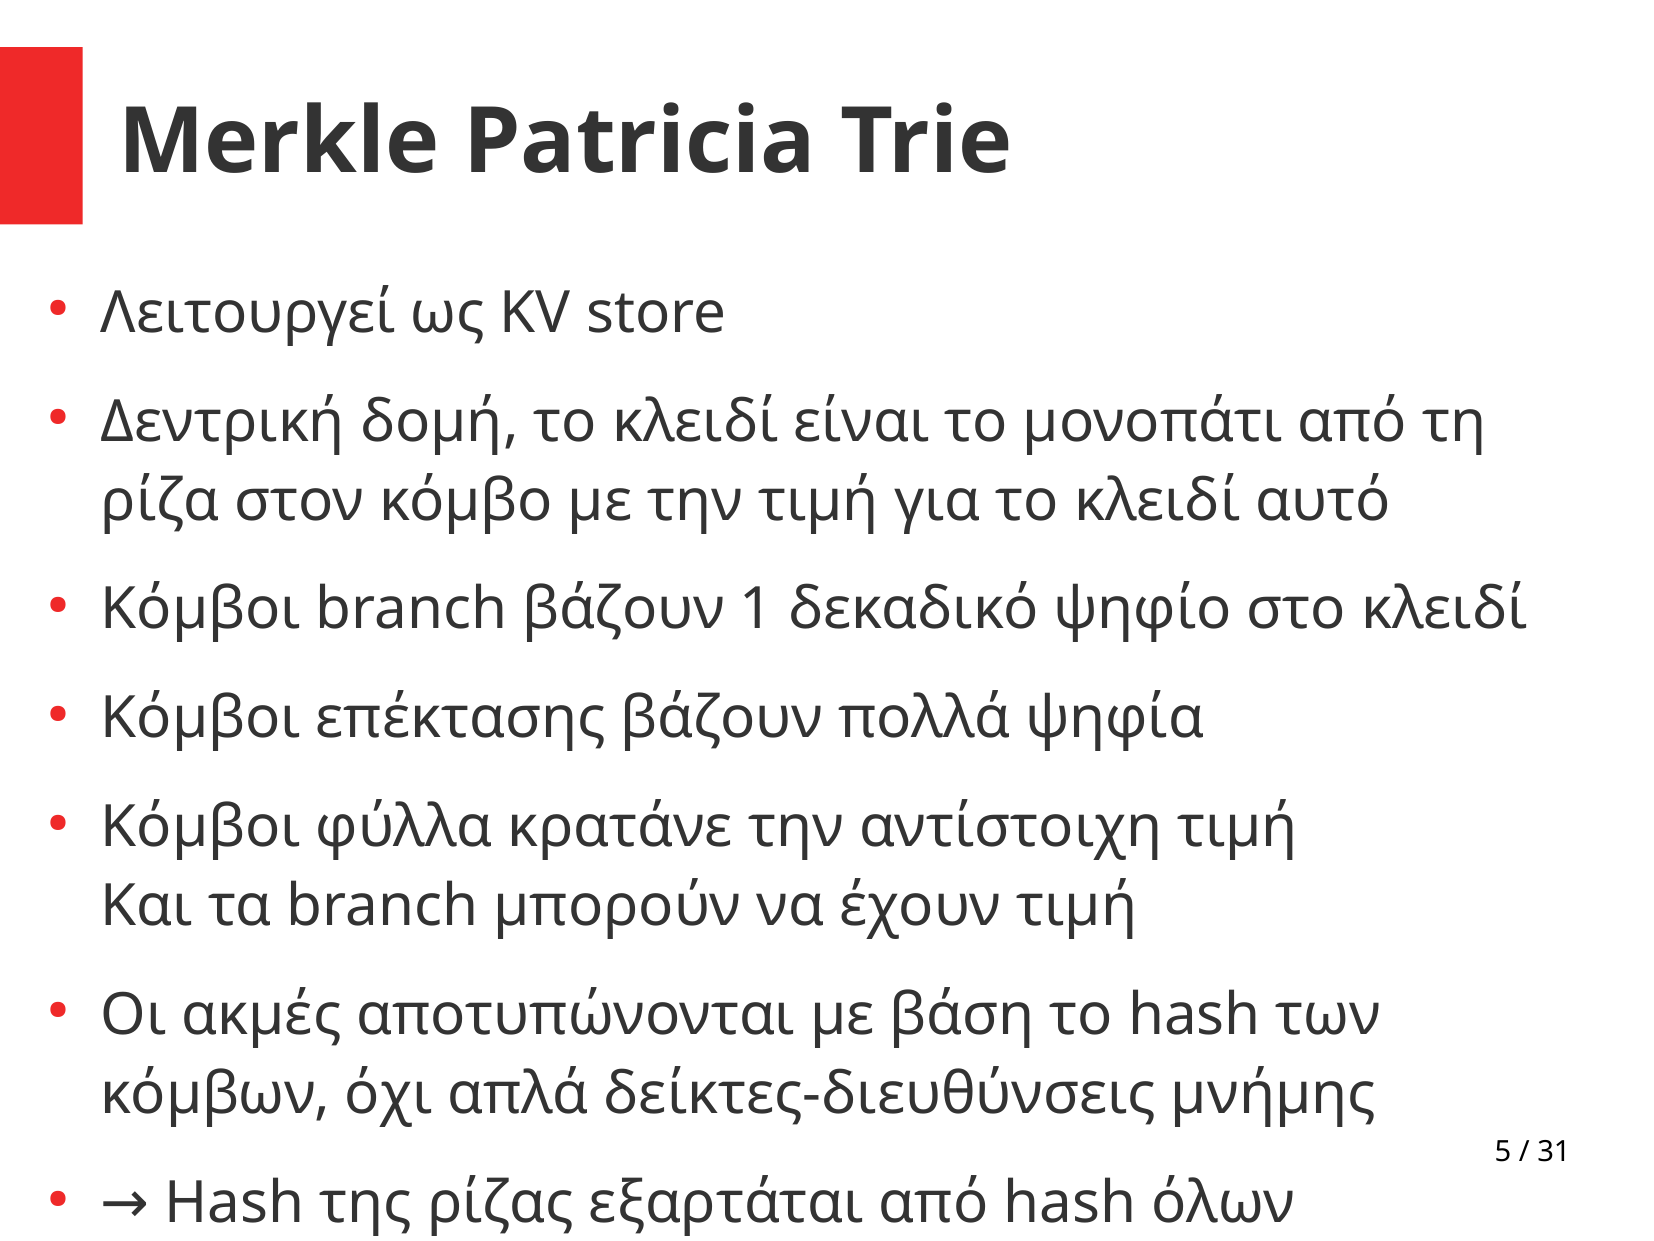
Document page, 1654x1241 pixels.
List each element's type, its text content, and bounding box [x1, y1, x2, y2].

list Λειτουργεί ως KV store Δεντρική δομή, το κλειδί είναι το μονοπάτι από τη ρίζα στον κόμβο με την τιμή για το κλειδί αυτό Κόμβοι branch βάζουν 1 δεκαδικό ψηφίο στο κλειδί Κόμβοι επέκτασης βάζουν πολλά ψηφία Κόμβοι φύλλα κρατάνε την αντίστοιχη τιμή Και τα branch μπορούν να έχουν τιμή Οι ακμές αποτυπώνονται με βάση το hash των κόμβων, όχι απλά δείκτες-διευθύνσεις μνήμης → Hash της ρίζας εξαρτάται από hash όλων [30, 270, 1621, 1096]
title Merkle Patricia Trie [118, 33, 1571, 241]
